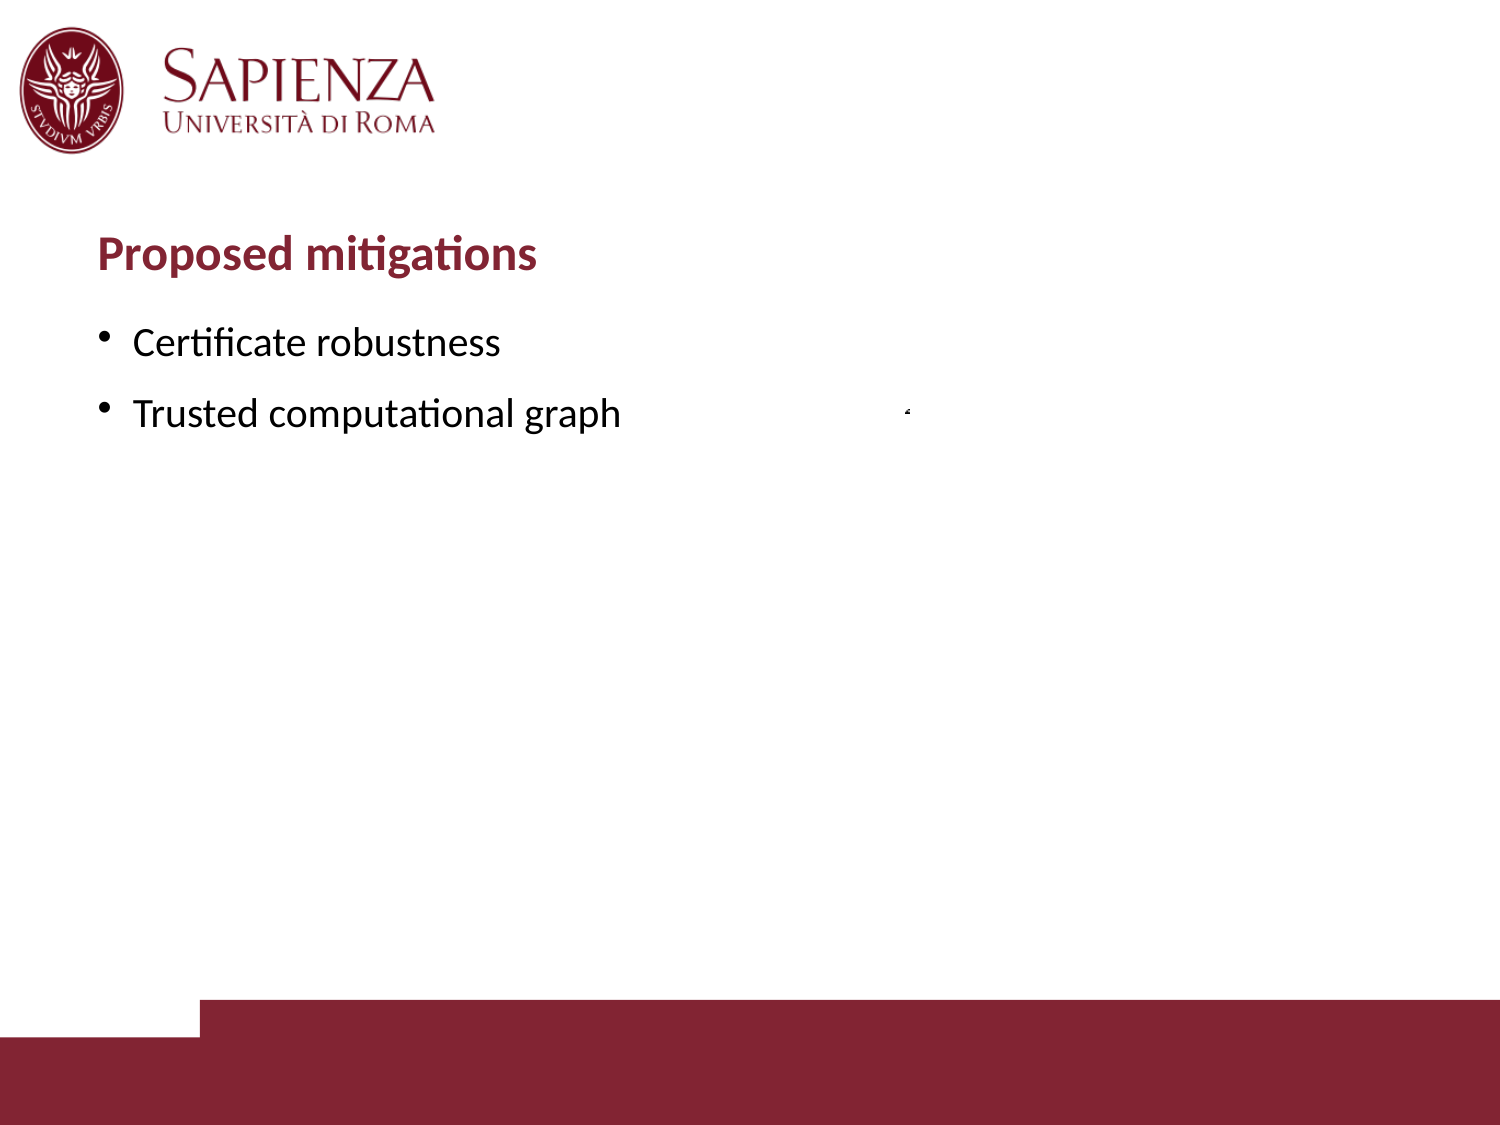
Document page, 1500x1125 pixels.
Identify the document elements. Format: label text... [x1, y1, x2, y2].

text_box Proposed mitigations [82, 212, 1300, 296]
text_box Certificate robustness [82, 307, 709, 377]
text_box Trusted computational graph [82, 377, 874, 508]
